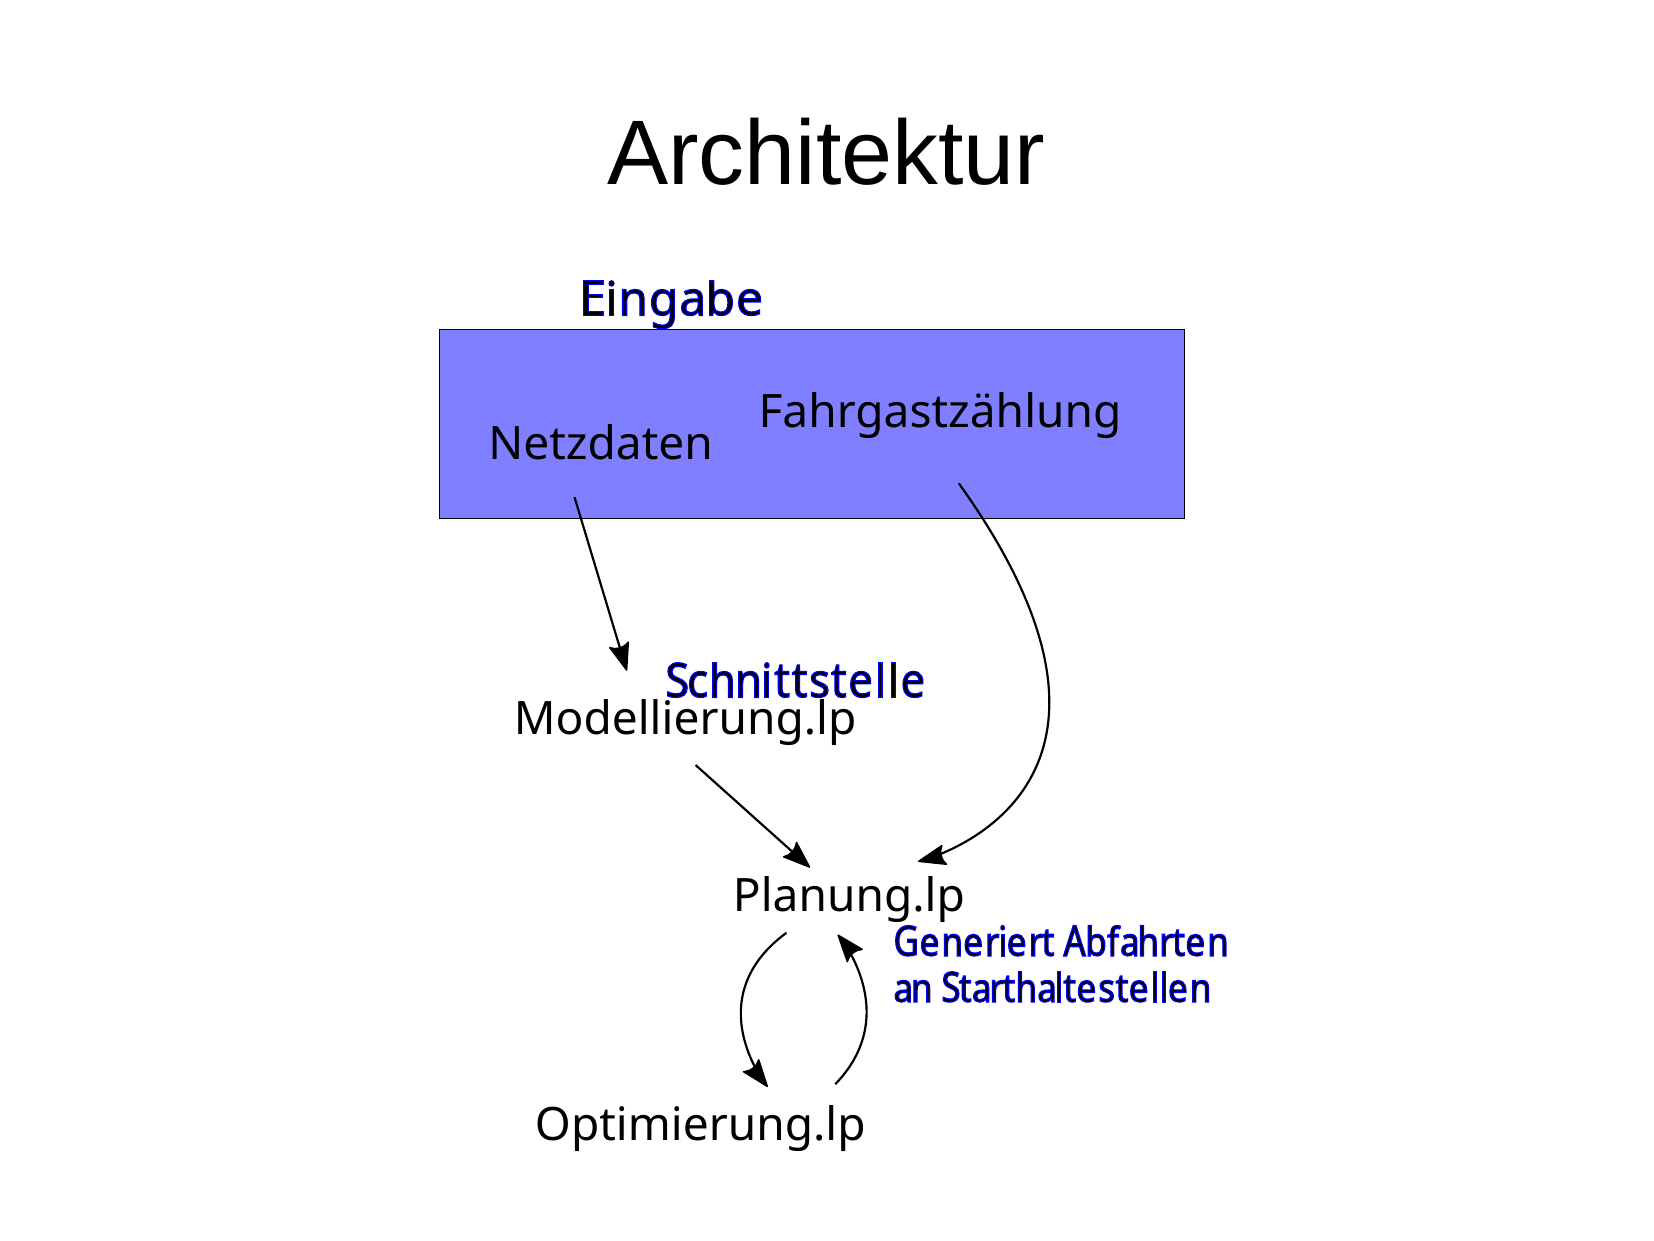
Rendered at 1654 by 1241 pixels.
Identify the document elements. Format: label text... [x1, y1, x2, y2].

picture [390, 159, 1307, 1241]
title Architektur [82, 49, 1571, 257]
